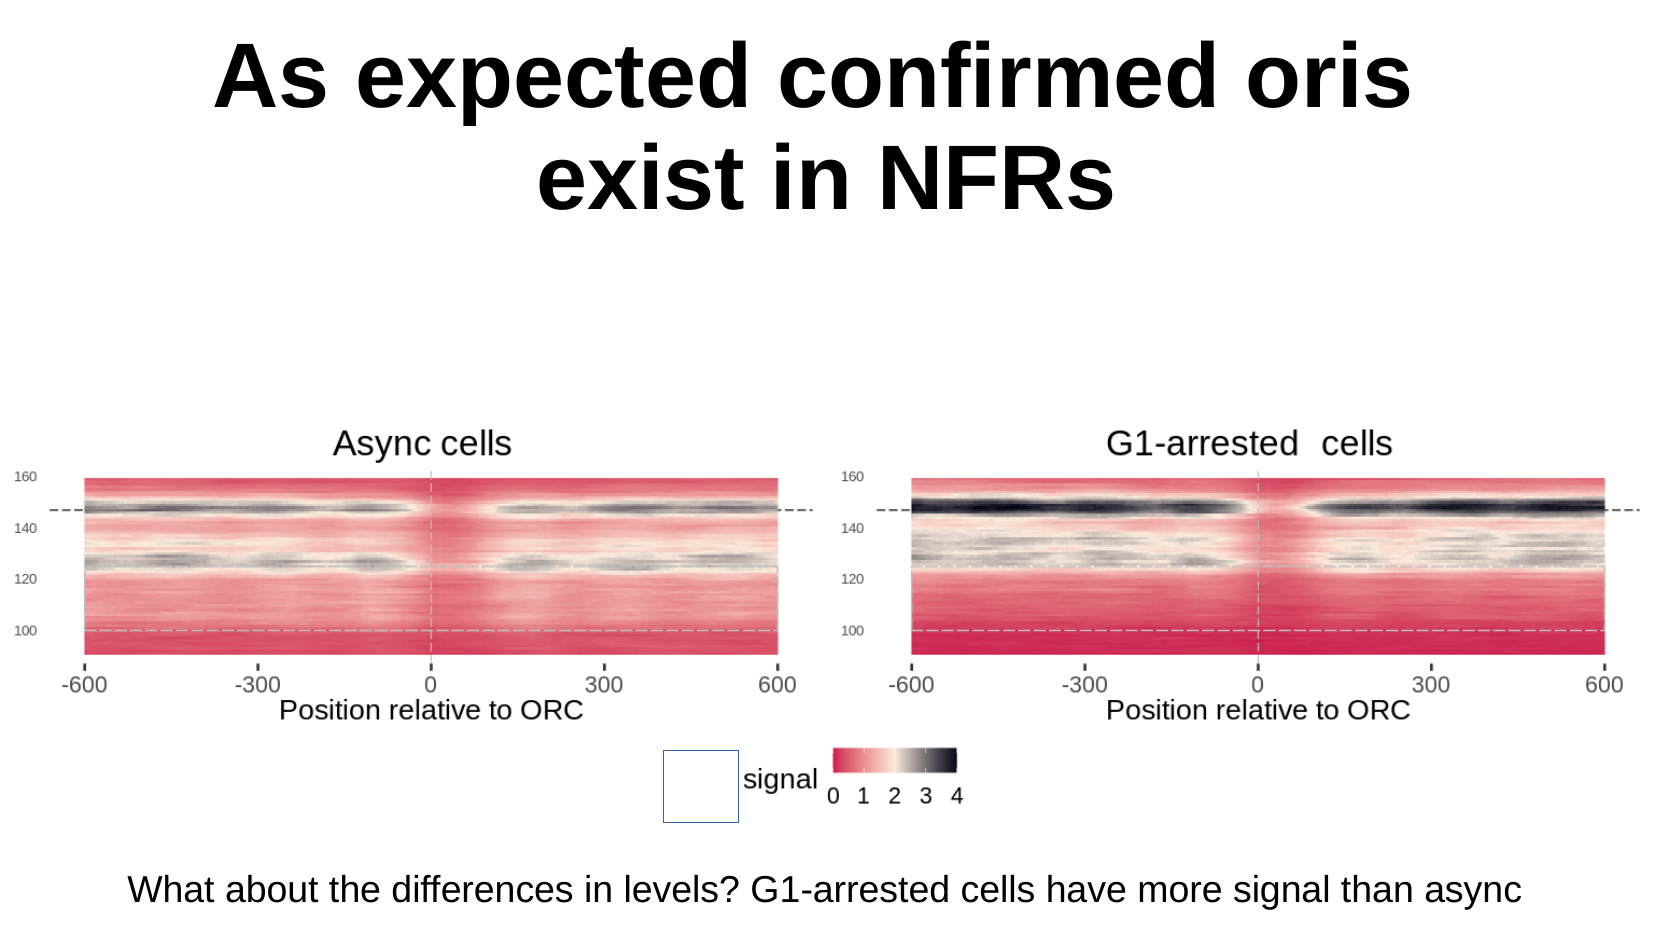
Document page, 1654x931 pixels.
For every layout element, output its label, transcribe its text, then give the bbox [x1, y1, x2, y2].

picture [0, 409, 1654, 823]
text_box [663, 750, 739, 823]
text_box What about the differences in levels? G1-arrested cells have more signal than async [112, 860, 1538, 918]
title As expected confirmed oris exist in NFRs [0, 23, 1654, 230]
